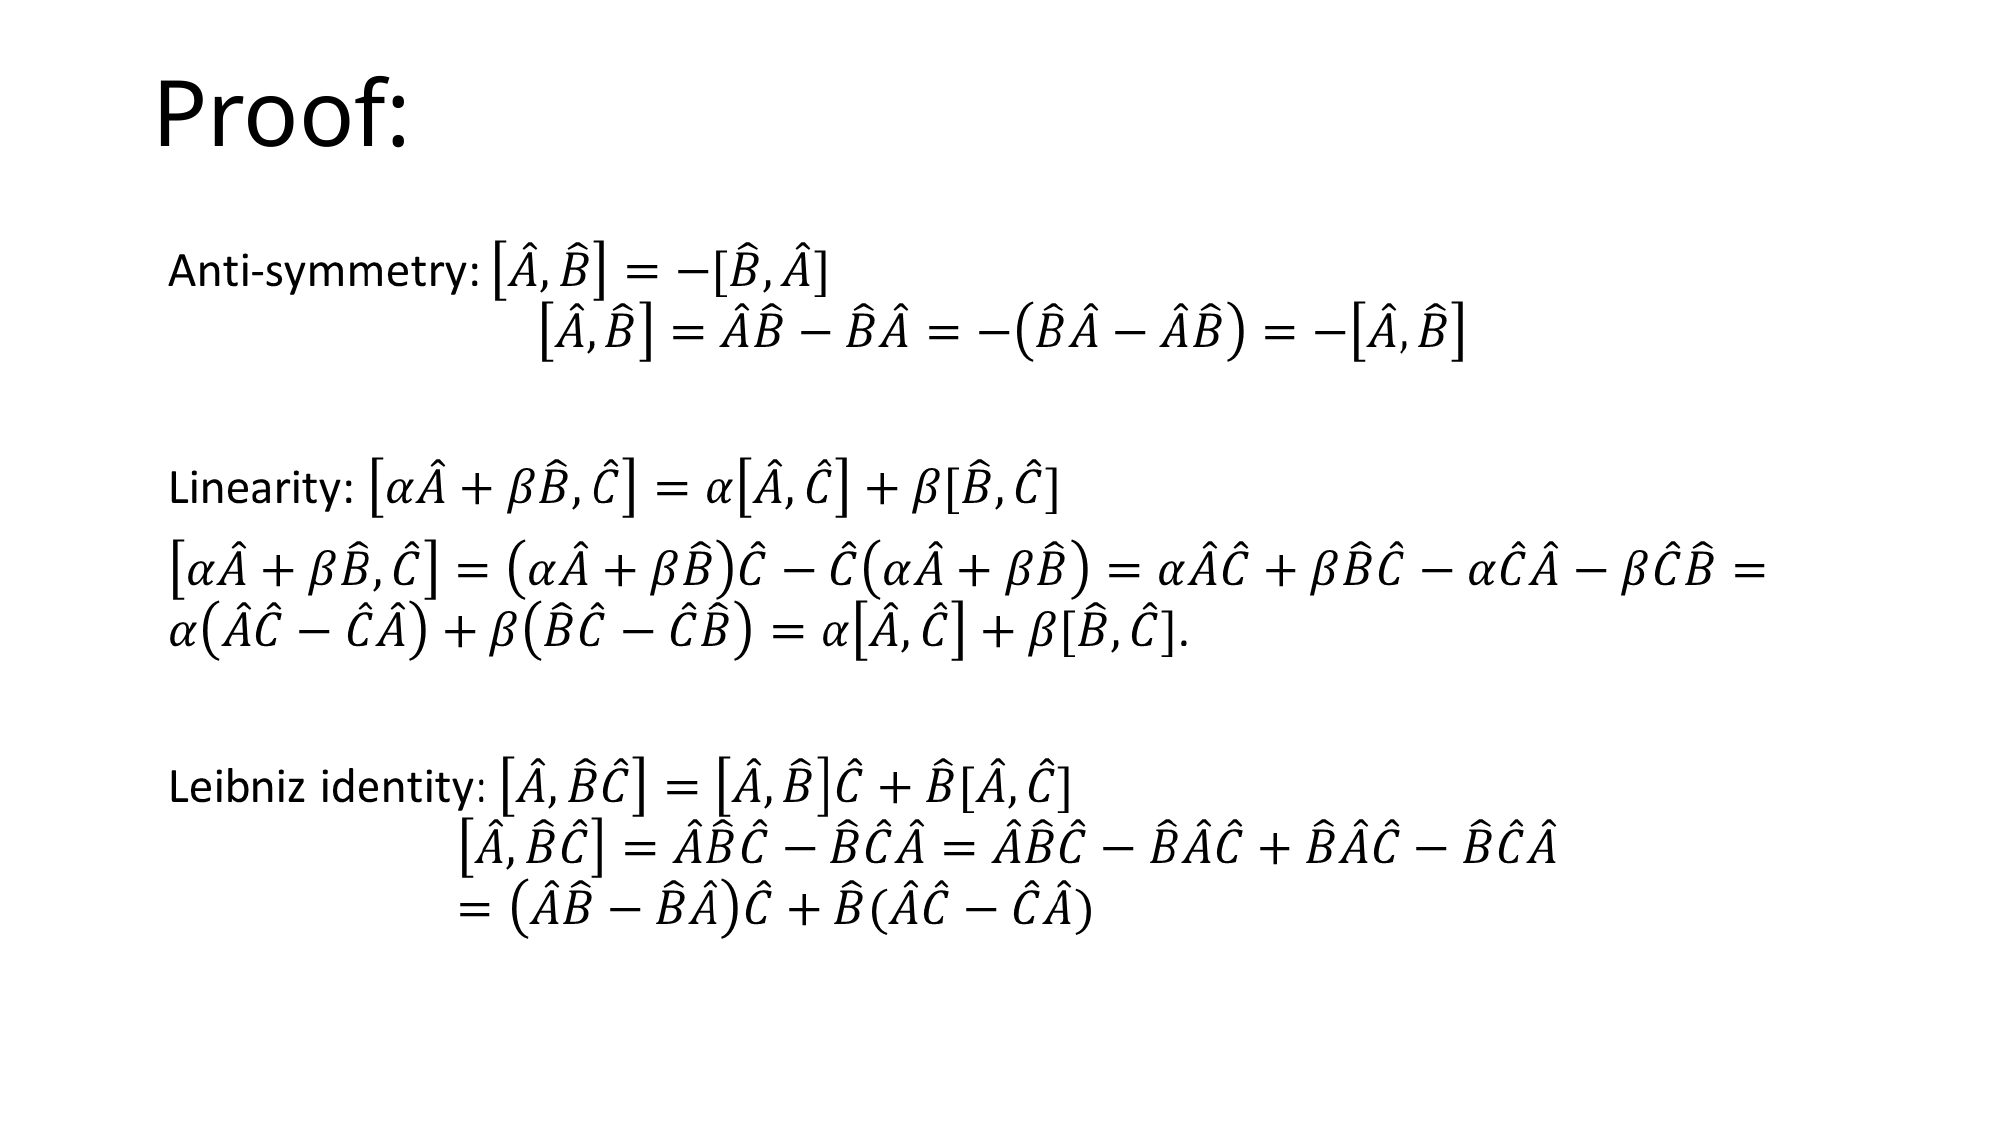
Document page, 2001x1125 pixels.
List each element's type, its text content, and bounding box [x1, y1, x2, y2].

title Proof: [137, 59, 1863, 157]
list [137, 157, 1863, 1014]
